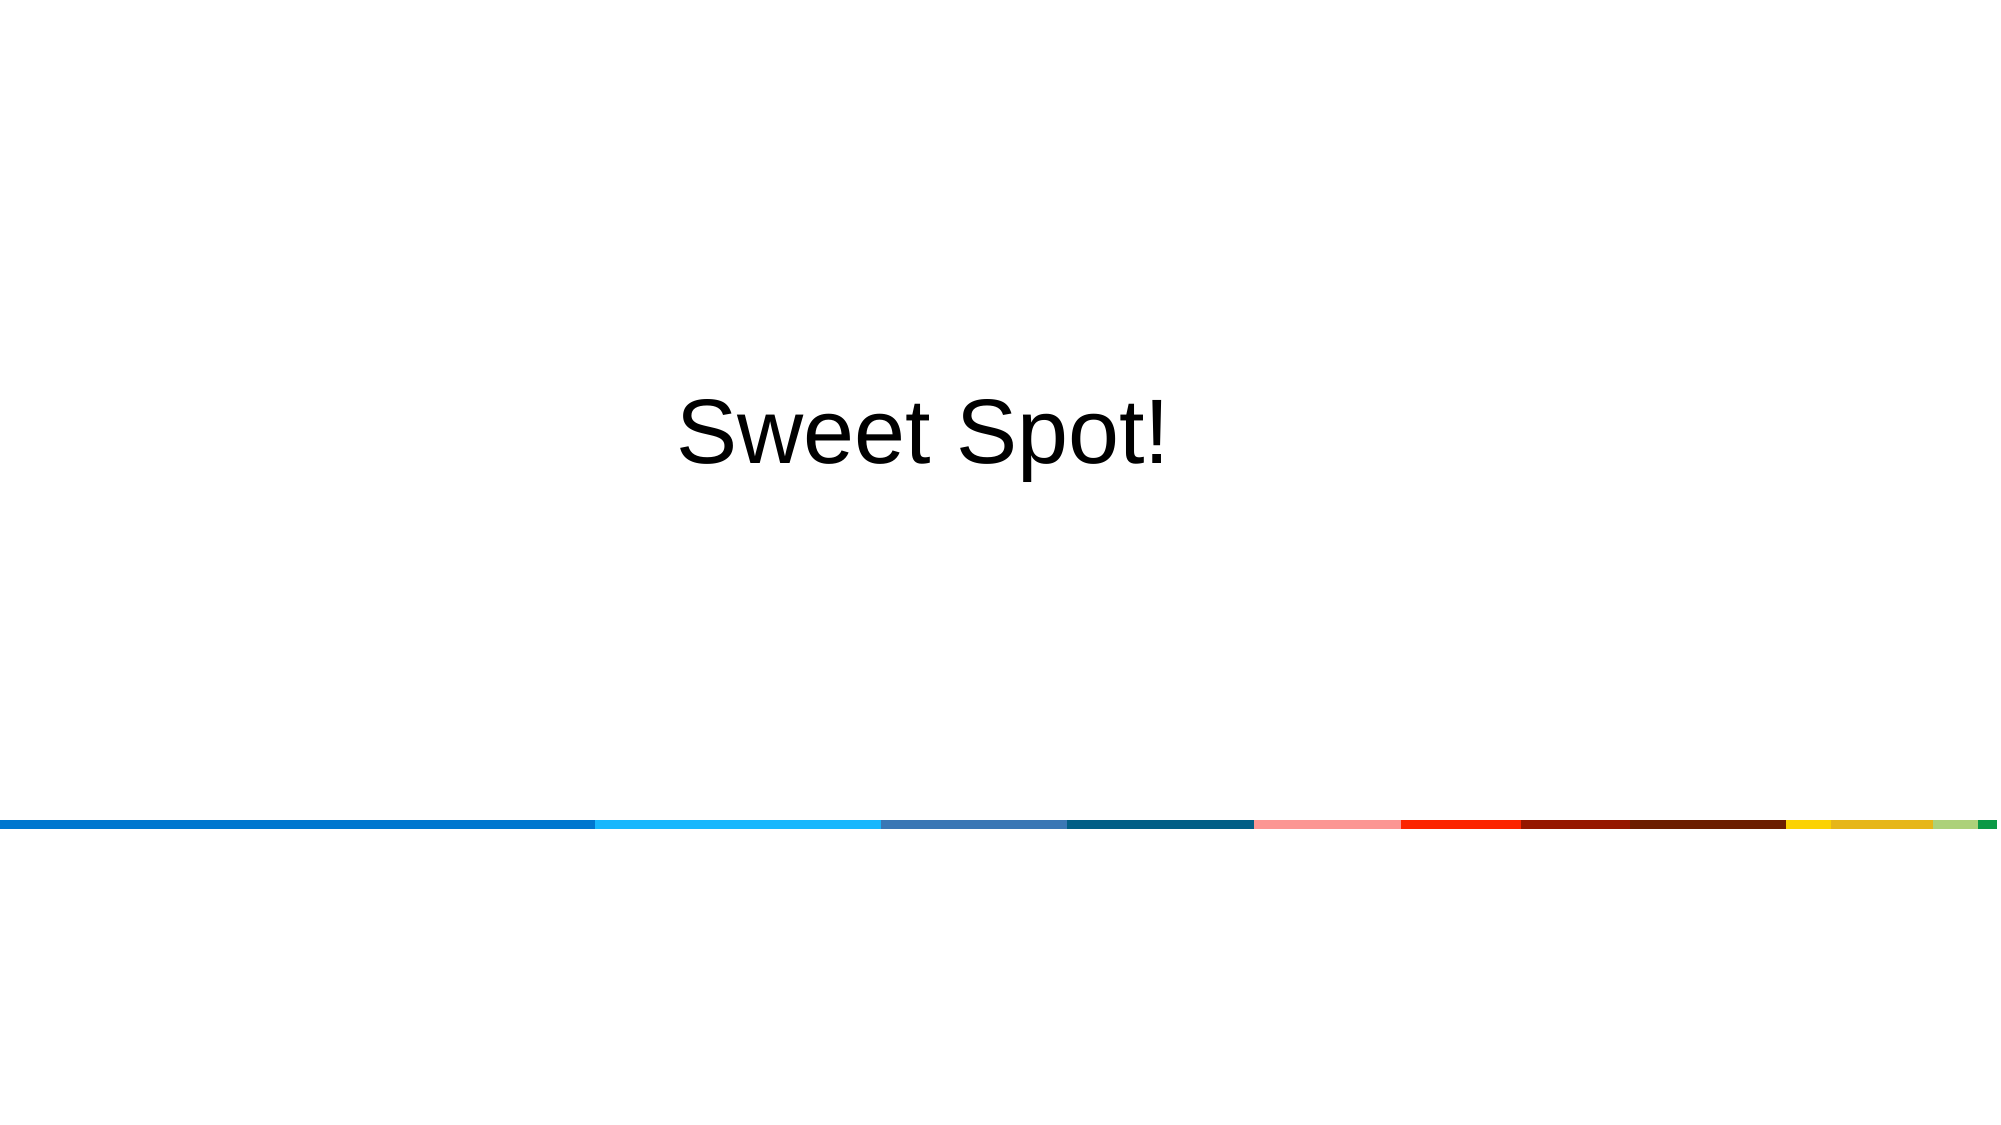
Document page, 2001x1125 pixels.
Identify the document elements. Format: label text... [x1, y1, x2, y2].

text_box Sweet Spot! [61, 324, 1787, 543]
text_box [0, 820, 1997, 829]
